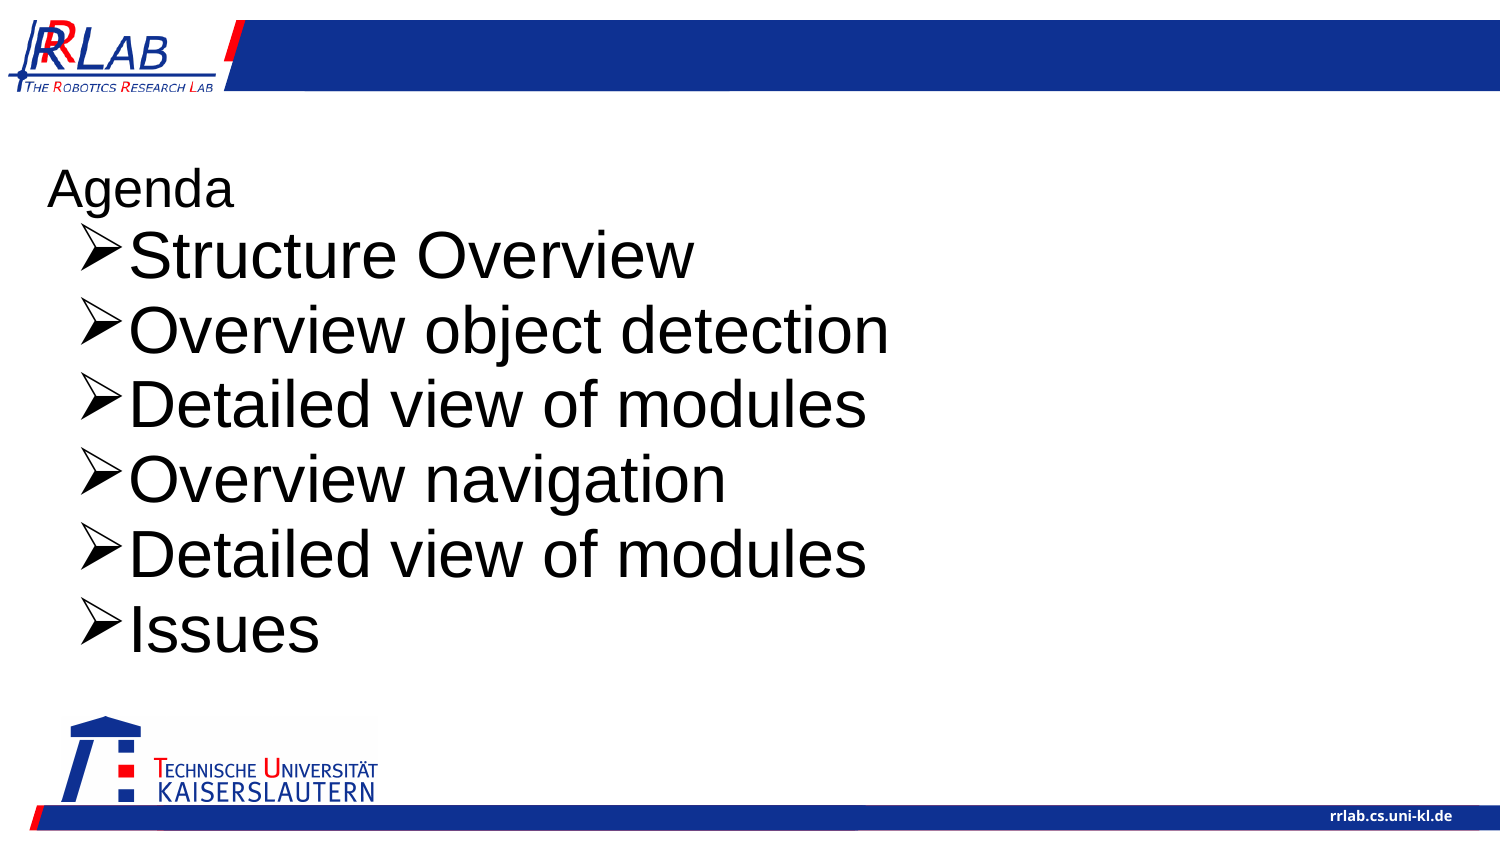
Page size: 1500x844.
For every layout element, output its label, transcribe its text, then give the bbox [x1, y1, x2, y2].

picture [61, 716, 378, 802]
picture [8, 20, 216, 92]
title Agenda [47, 93, 1453, 285]
subtitle Structure Overview Overview object detection Detailed view of modules Overview navigation Detailed view of modules Issues [75, 197, 1425, 687]
